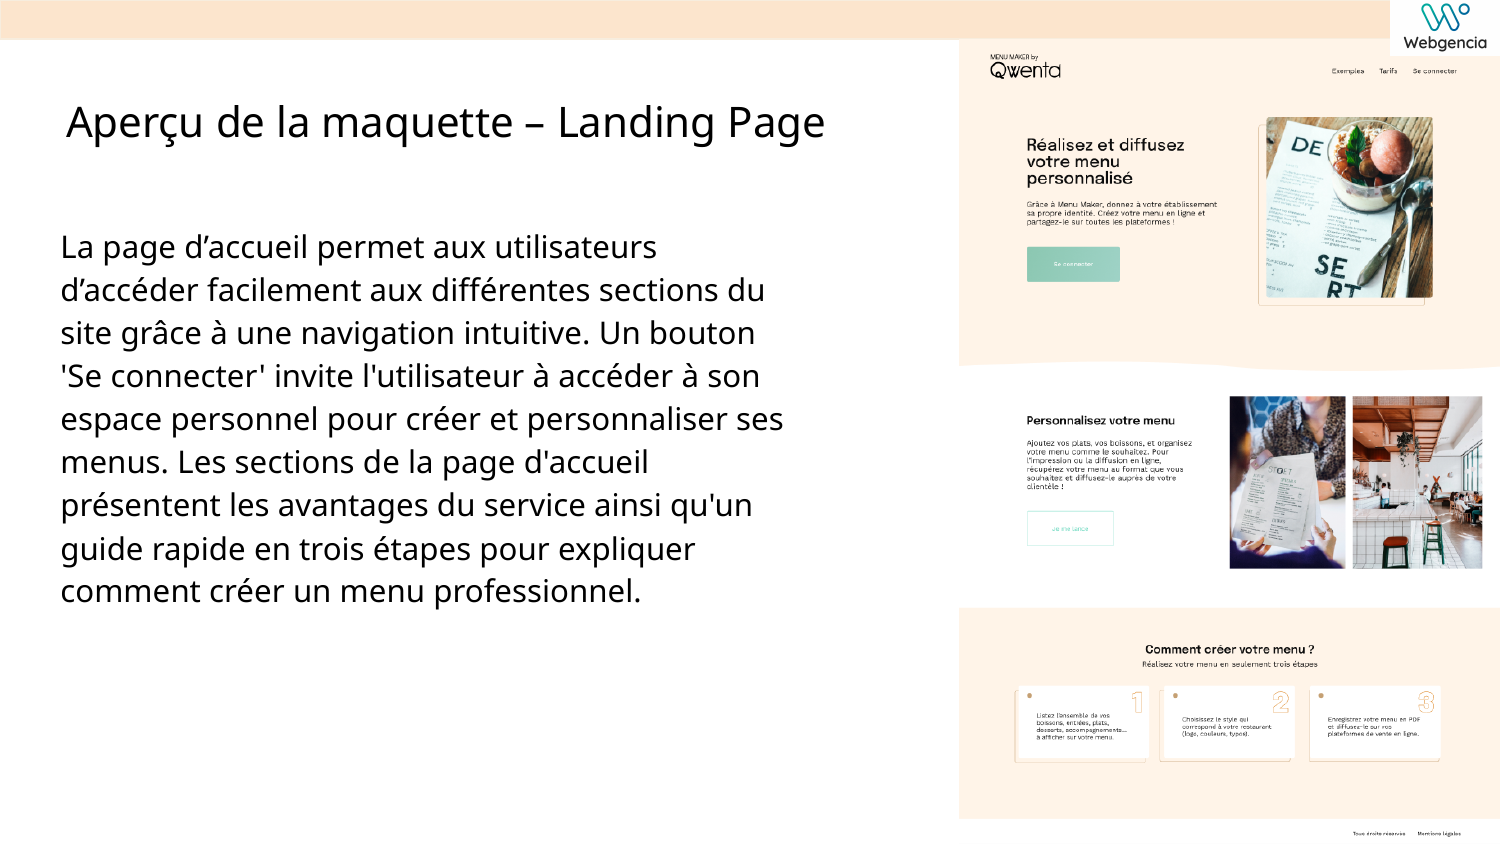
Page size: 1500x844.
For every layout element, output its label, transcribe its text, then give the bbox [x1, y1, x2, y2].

text_box La page d’accueil permet aux utilisateurs d’accéder facilement aux différentes sections du site grâce à une navigation intuitive. Un bouton 'Se connecter' invite l'utilisateur à accéder à son espace personnel pour créer et personnaliser ses menus. Les sections de la page d'accueil présentent les avantages du service ainsi qu'un guide rapide en trois étapes pour expliquer comment créer un menu professionnel. [0, 206, 815, 625]
picture [959, 0, 1500, 844]
title Aperçu de la maquette – Landing Page [51, 72, 959, 167]
text_box [0, 0, 1390, 40]
